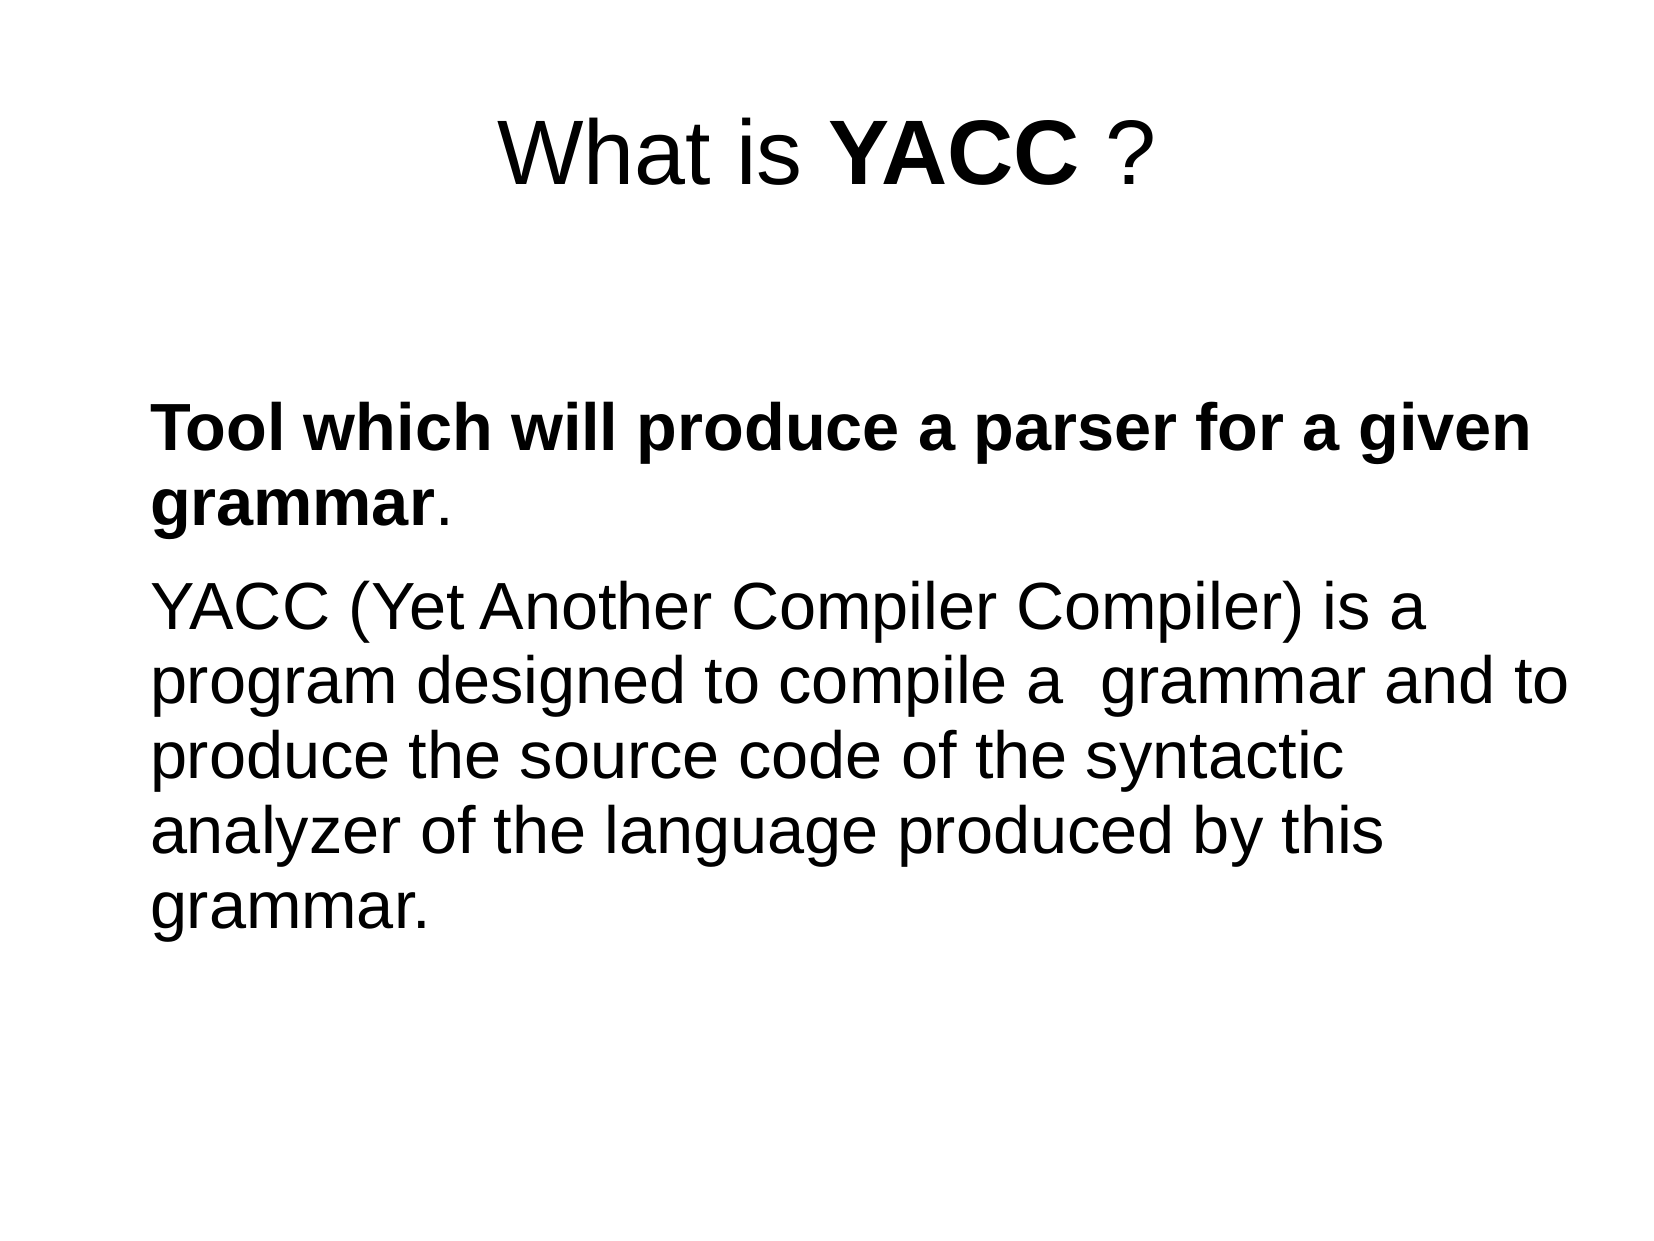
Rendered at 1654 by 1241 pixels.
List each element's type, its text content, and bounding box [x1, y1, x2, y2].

list Tool which will produce a parser for a given grammar. YACC (Yet Another Compiler Compiler) is a program designed to compile a grammar and to produce the source code of the syntactic analyzer of the language produced by this grammar. [150, 315, 1606, 1035]
title What is YACC ? [82, 49, 1571, 257]
